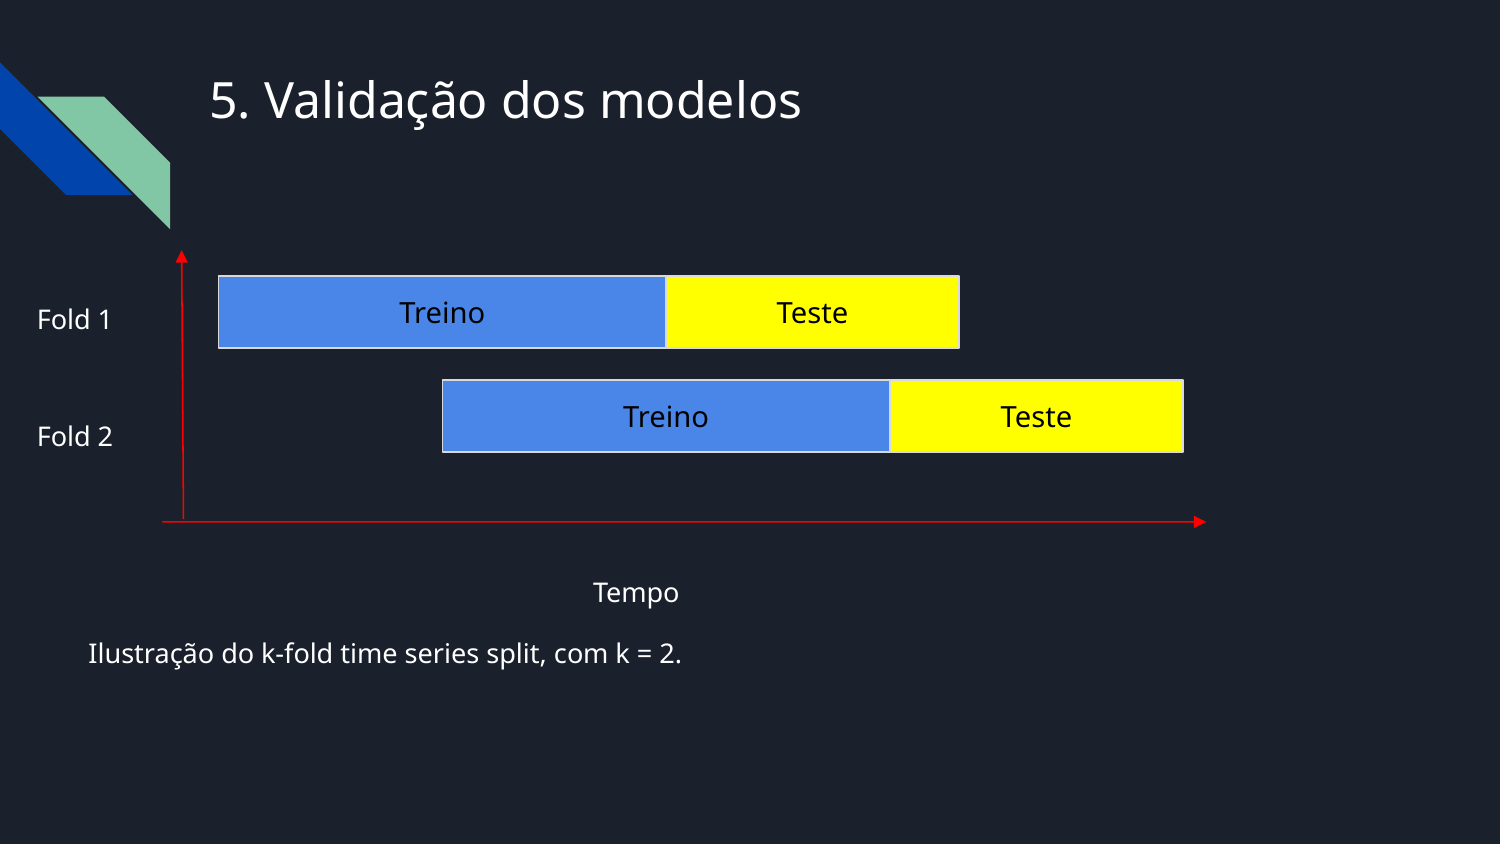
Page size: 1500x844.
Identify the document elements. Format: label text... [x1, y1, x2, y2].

text_box Ilustração do k-fold time series split, com k = 2. [73, 621, 1169, 724]
text_box Teste [889, 380, 1183, 453]
text_box Fold 1 [21, 287, 172, 337]
text_box Tempo [578, 560, 729, 610]
text_box Treino [218, 276, 666, 348]
text_box Fold 2 [21, 404, 172, 454]
title 5. Validação dos modelos [194, 53, 1350, 204]
text_box Treino [442, 380, 889, 453]
text_box Teste [666, 276, 959, 348]
